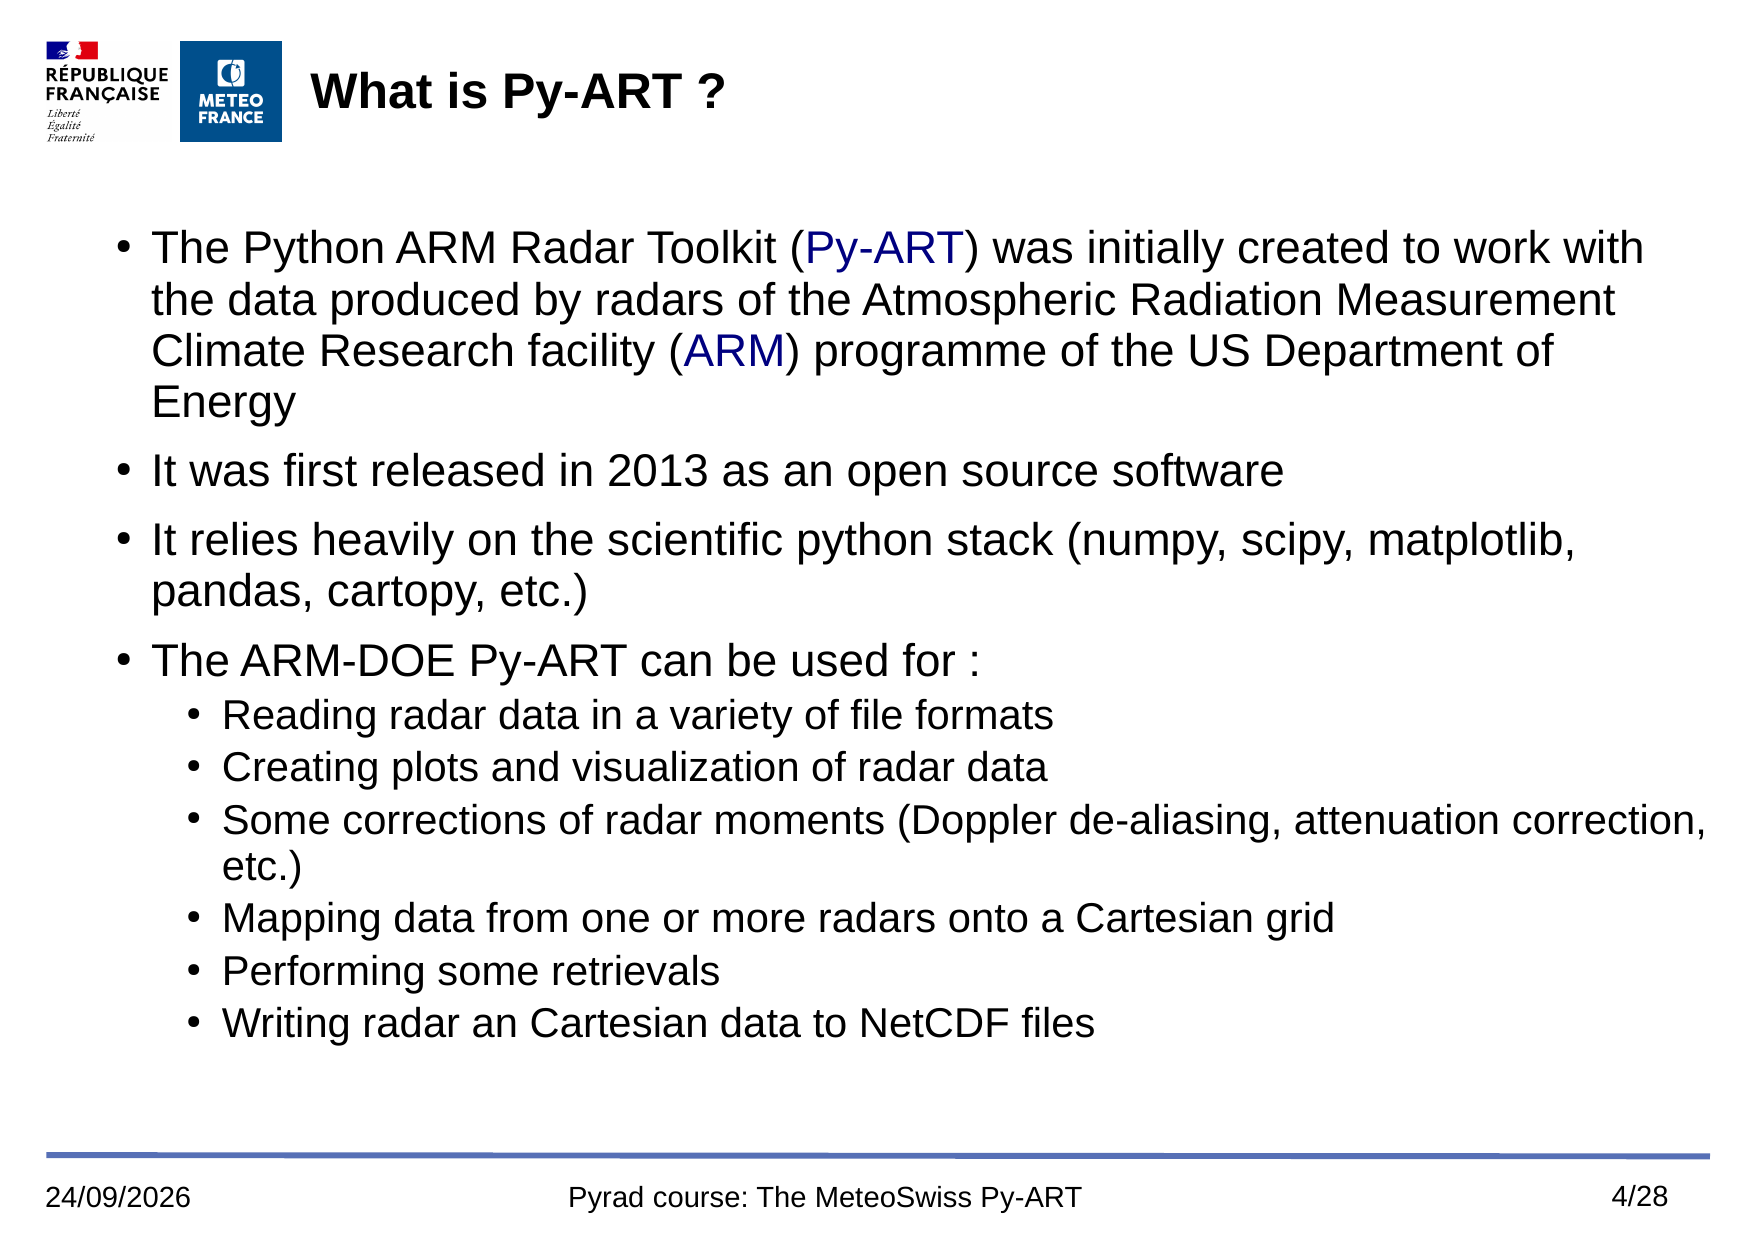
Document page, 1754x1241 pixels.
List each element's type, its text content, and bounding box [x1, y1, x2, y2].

picture [180, 41, 282, 142]
title What is Py-ART ? [310, 40, 1697, 142]
picture [46, 41, 172, 142]
list The Python ARM Radar Toolkit (Py-ART) was initially created to work with the data produced by radars of the Atmospheric Radiation Measurement Climate Research facility (ARM) programme of the US Department of Energy It was first released in 2013 as an open source software It relies heavily on the scientific python stack (numpy, scipy, matplotlib, pandas, cartopy, etc.) The ARM-DOE Py-ART can be used for : Reading radar data in a variety of file formats Creating plots and visualization of radar data Some corrections of radar moments (Doppler de-aliasing, attenuation correction, etc.) Mapping data from one or more radars onto a Cartesian grid Performing some retrievals Writing radar an Cartesian data to NetCDF files [44, 222, 1712, 1118]
